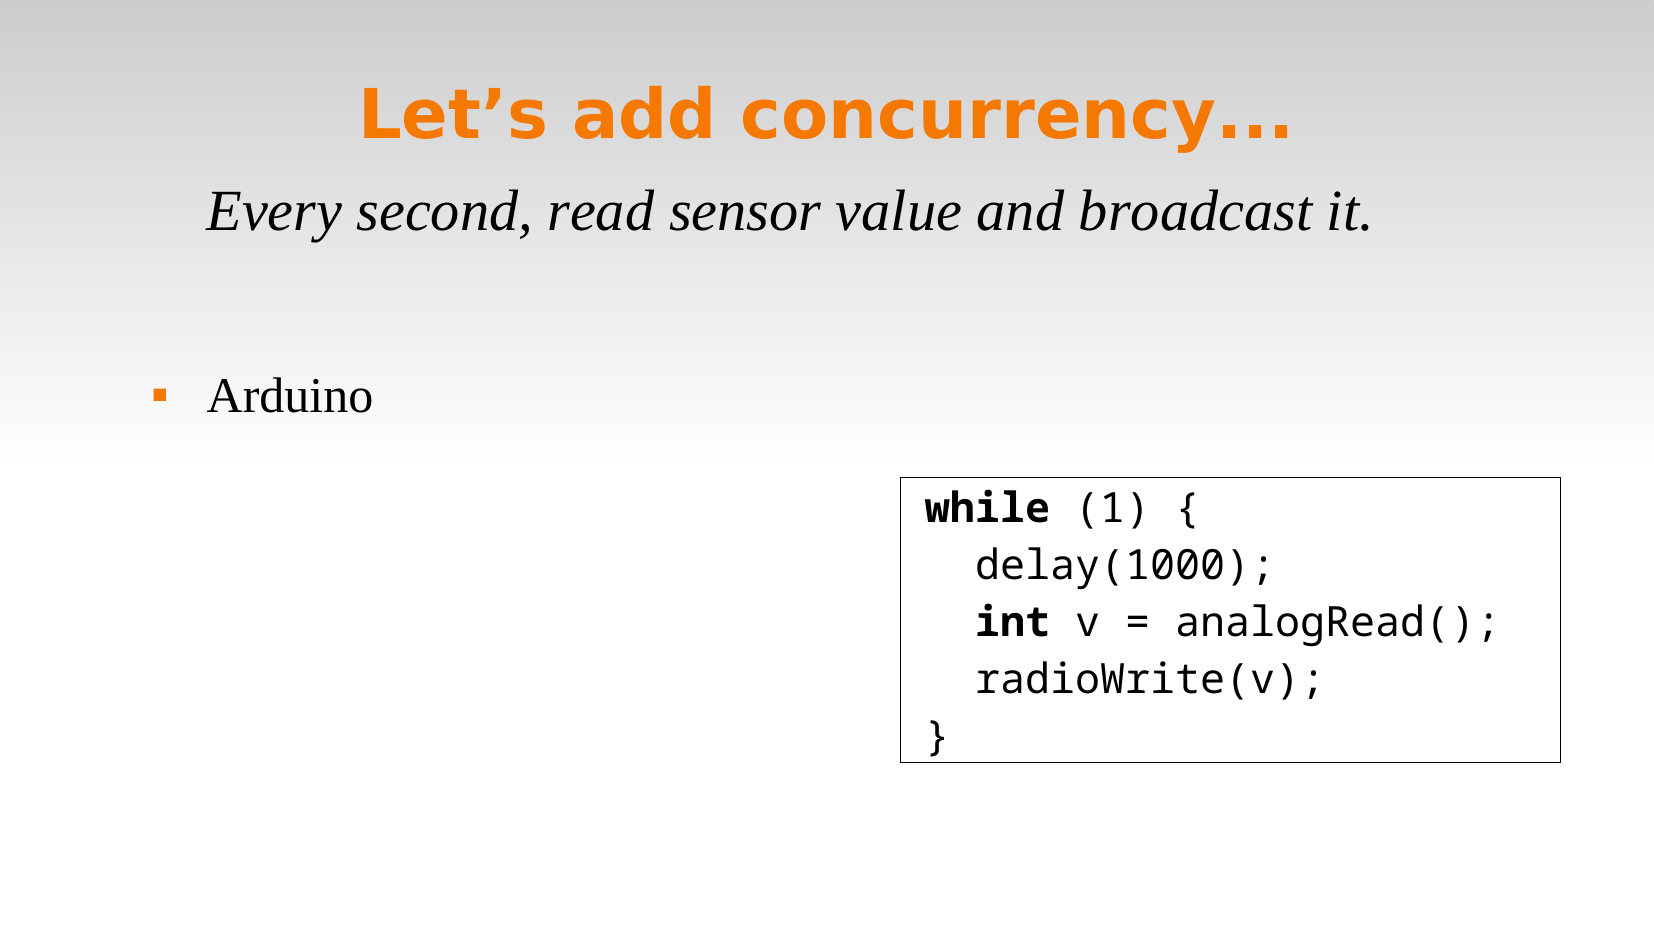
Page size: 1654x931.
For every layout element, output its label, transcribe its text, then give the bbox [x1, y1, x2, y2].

list Arduino [82, 368, 809, 851]
text_box while (1) { delay(1000); int v = analogRead(); radioWrite(v); } [900, 499, 1561, 742]
list Every second, read sensor value and broadcast it. [82, 177, 1538, 338]
title Let’s add concurrency... [82, 37, 1571, 193]
